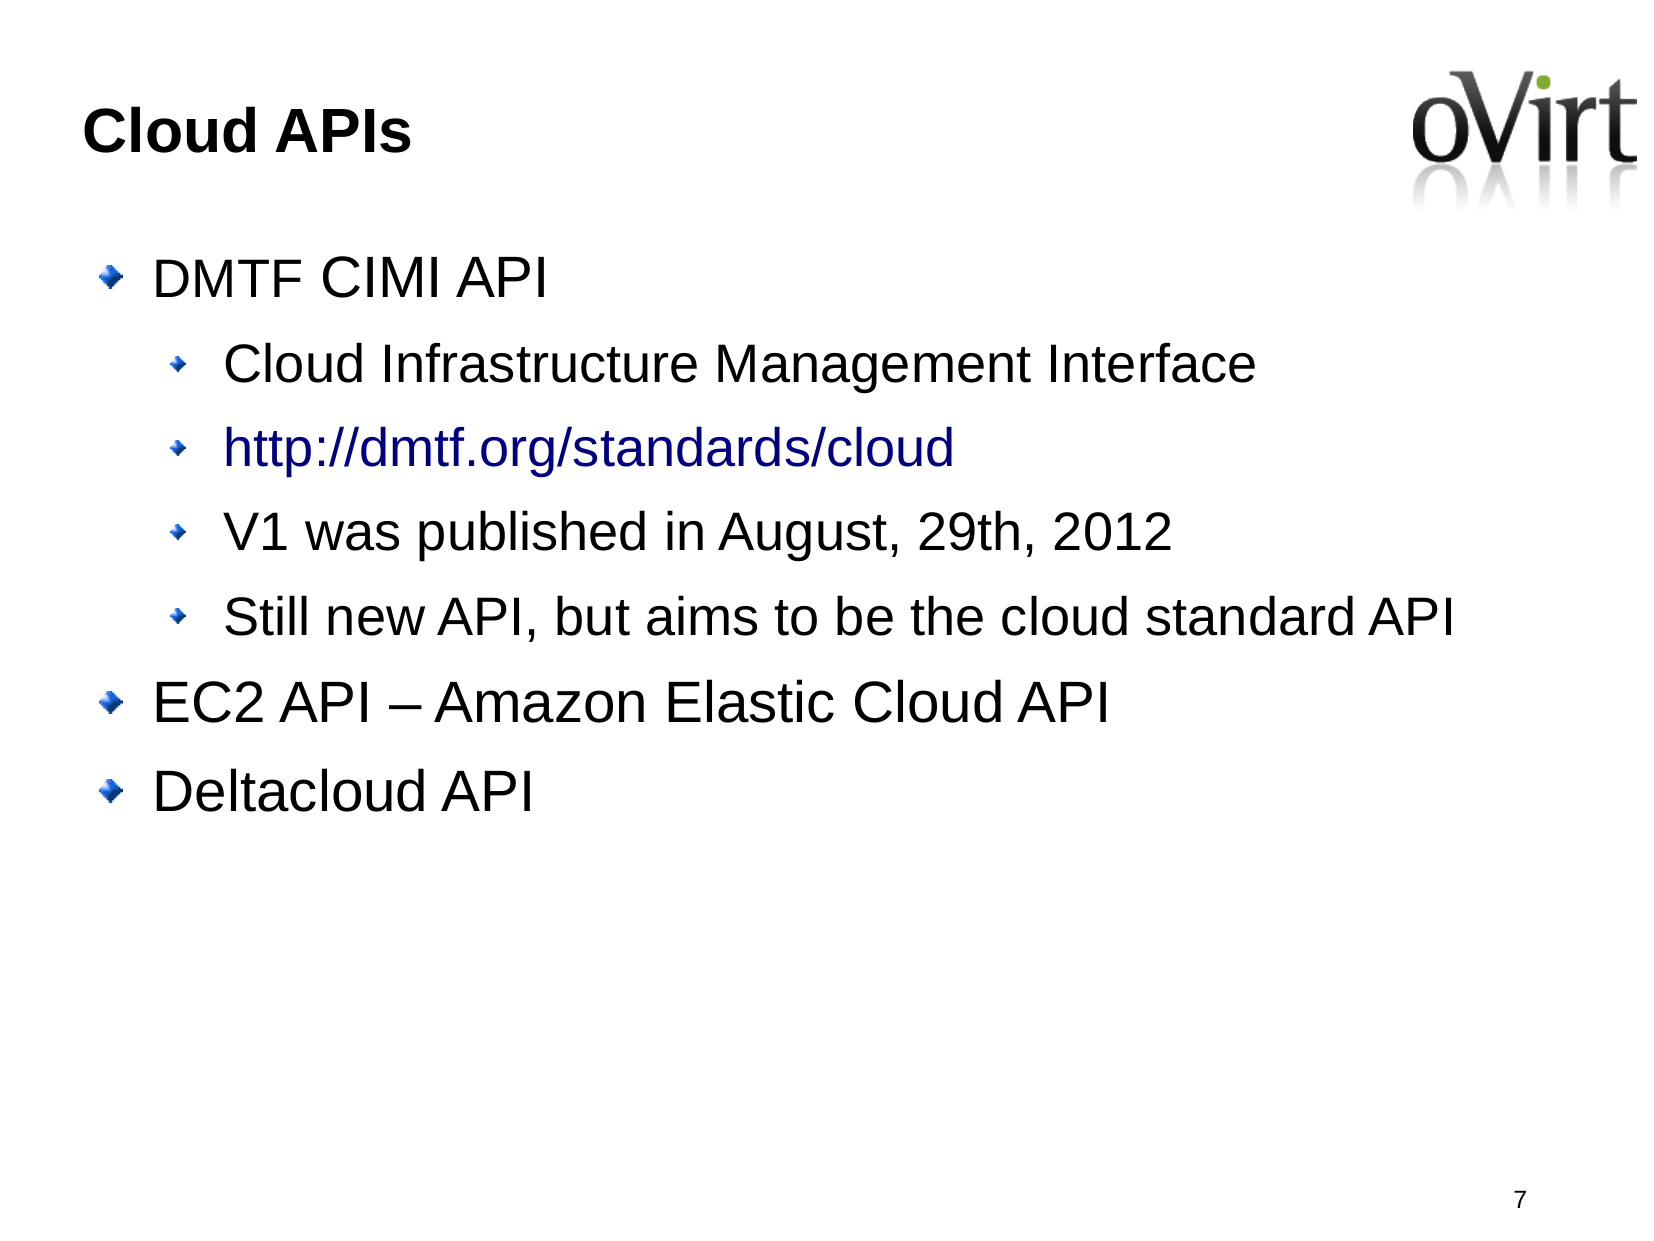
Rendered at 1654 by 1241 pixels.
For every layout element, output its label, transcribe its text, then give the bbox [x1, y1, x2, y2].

title Cloud APIs [82, 37, 1303, 226]
picture [1413, 63, 1637, 212]
list DMTF CIMI API Cloud Infrastructure Management Interface http://dmtf.org/standards/cloud V1 was published in August, 29th, 2012 Still new API, but aims to be the cloud standard API EC2 API – Amazon Elastic Cloud API Deltacloud API [82, 244, 1571, 1039]
